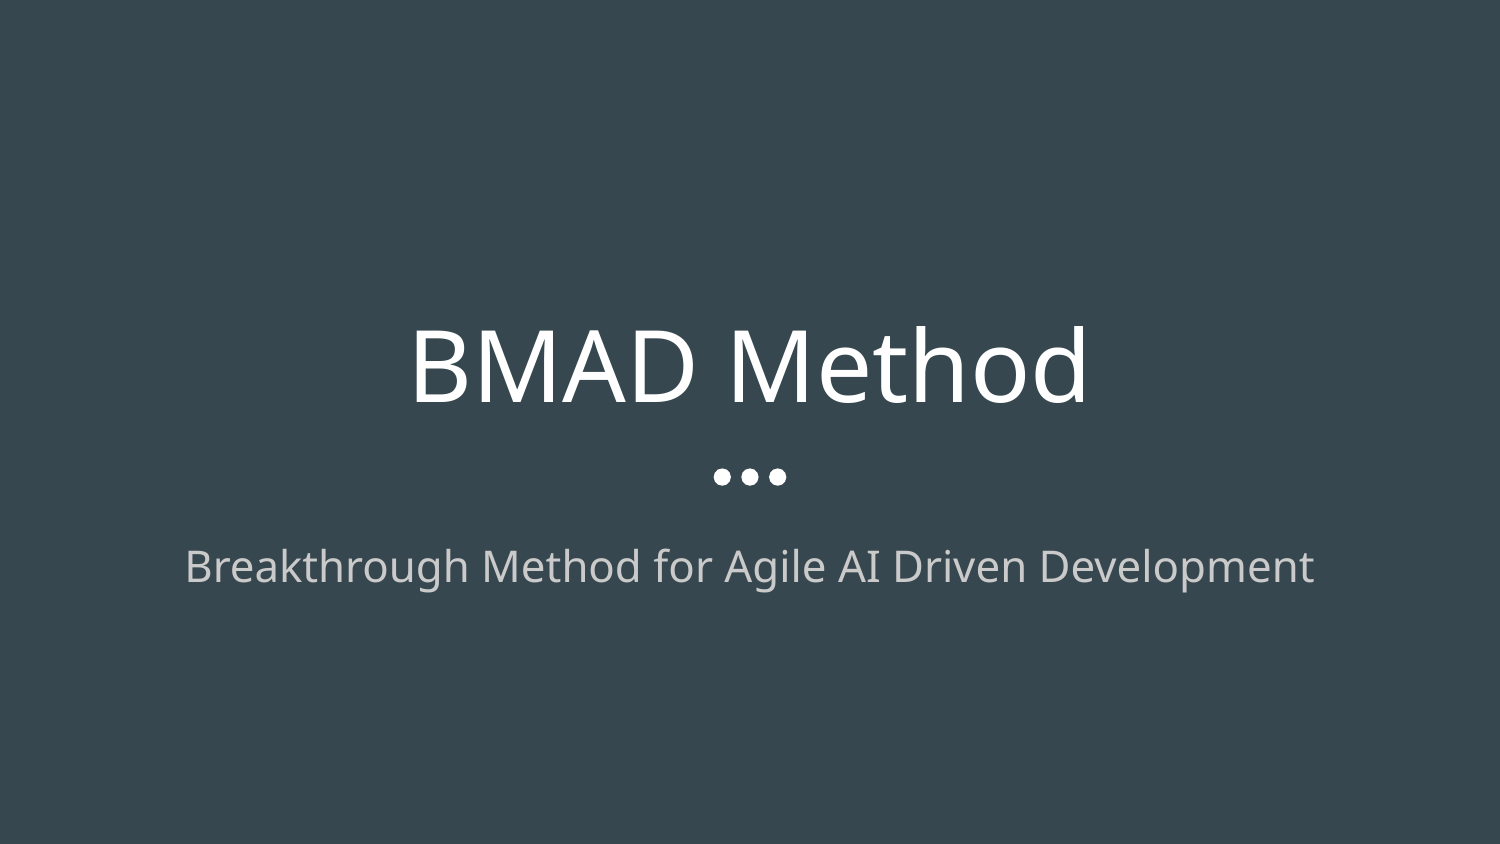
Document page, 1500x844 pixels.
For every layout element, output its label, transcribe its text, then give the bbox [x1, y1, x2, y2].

subtitle Breakthrough Method for Agile AI Driven Development [110, 520, 1390, 651]
title BMAD Method [110, 162, 1390, 447]
